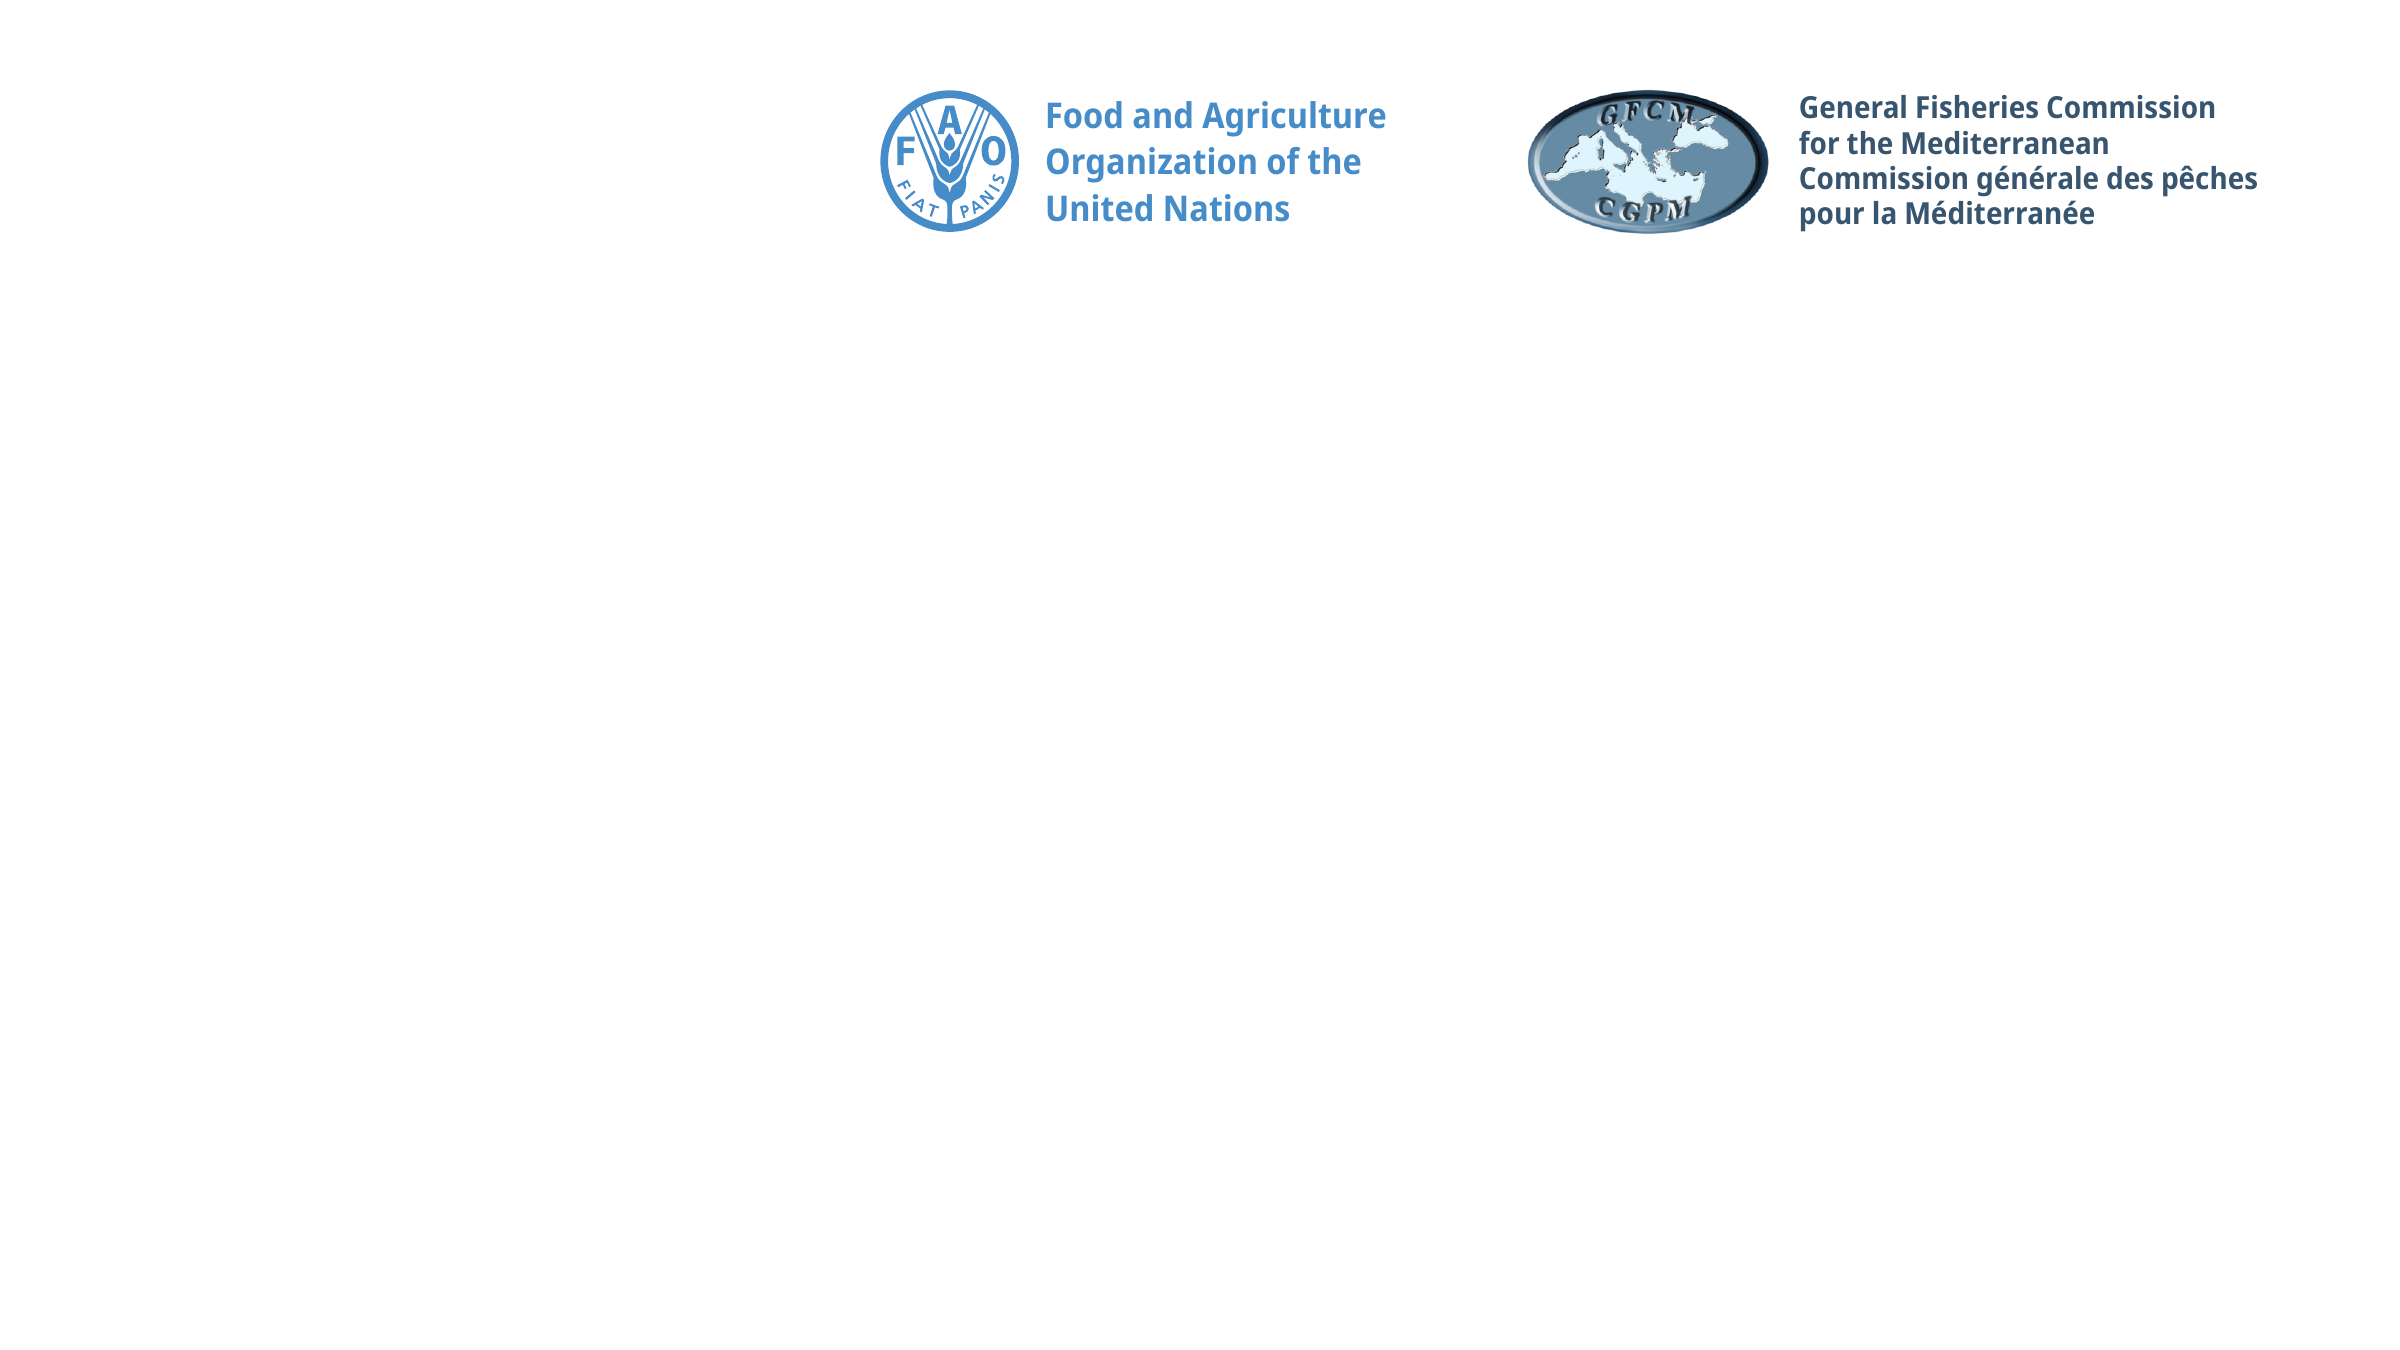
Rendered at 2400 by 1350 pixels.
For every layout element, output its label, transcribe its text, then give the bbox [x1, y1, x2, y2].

text_box Food and Agriculture Organization of the United Nations [1030, 84, 1413, 238]
picture [878, 88, 1021, 234]
picture [1526, 87, 1770, 235]
text_box General Fisheries Commission for the Mediterranean Commission générale des pêches pour la Méditerranée [1784, 83, 2274, 240]
